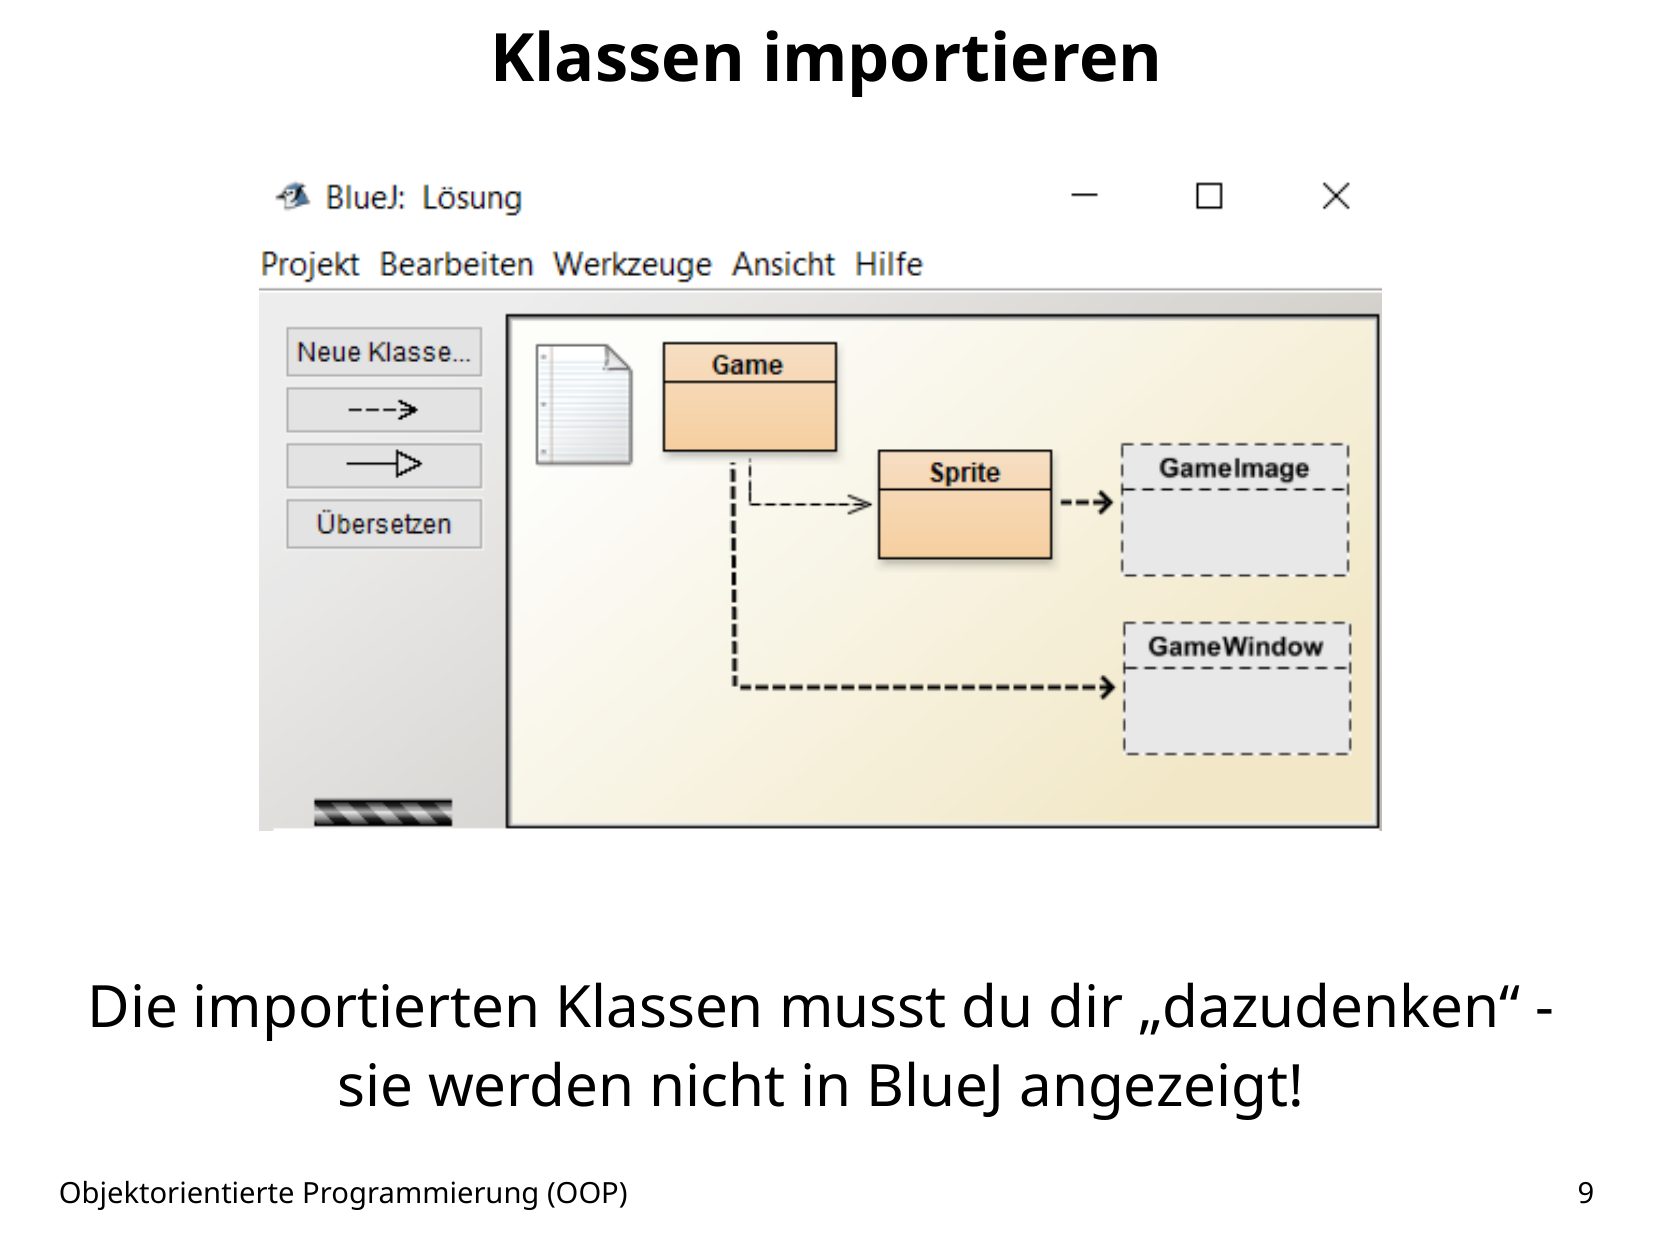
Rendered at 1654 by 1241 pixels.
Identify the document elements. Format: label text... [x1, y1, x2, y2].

picture [259, 177, 1382, 831]
title Klassen importieren [0, 5, 1654, 107]
list Die importierten Klassen musst du dir „dazudenken“ - sie werden nicht in BlueJ angezeigt! [59, 885, 1583, 1158]
